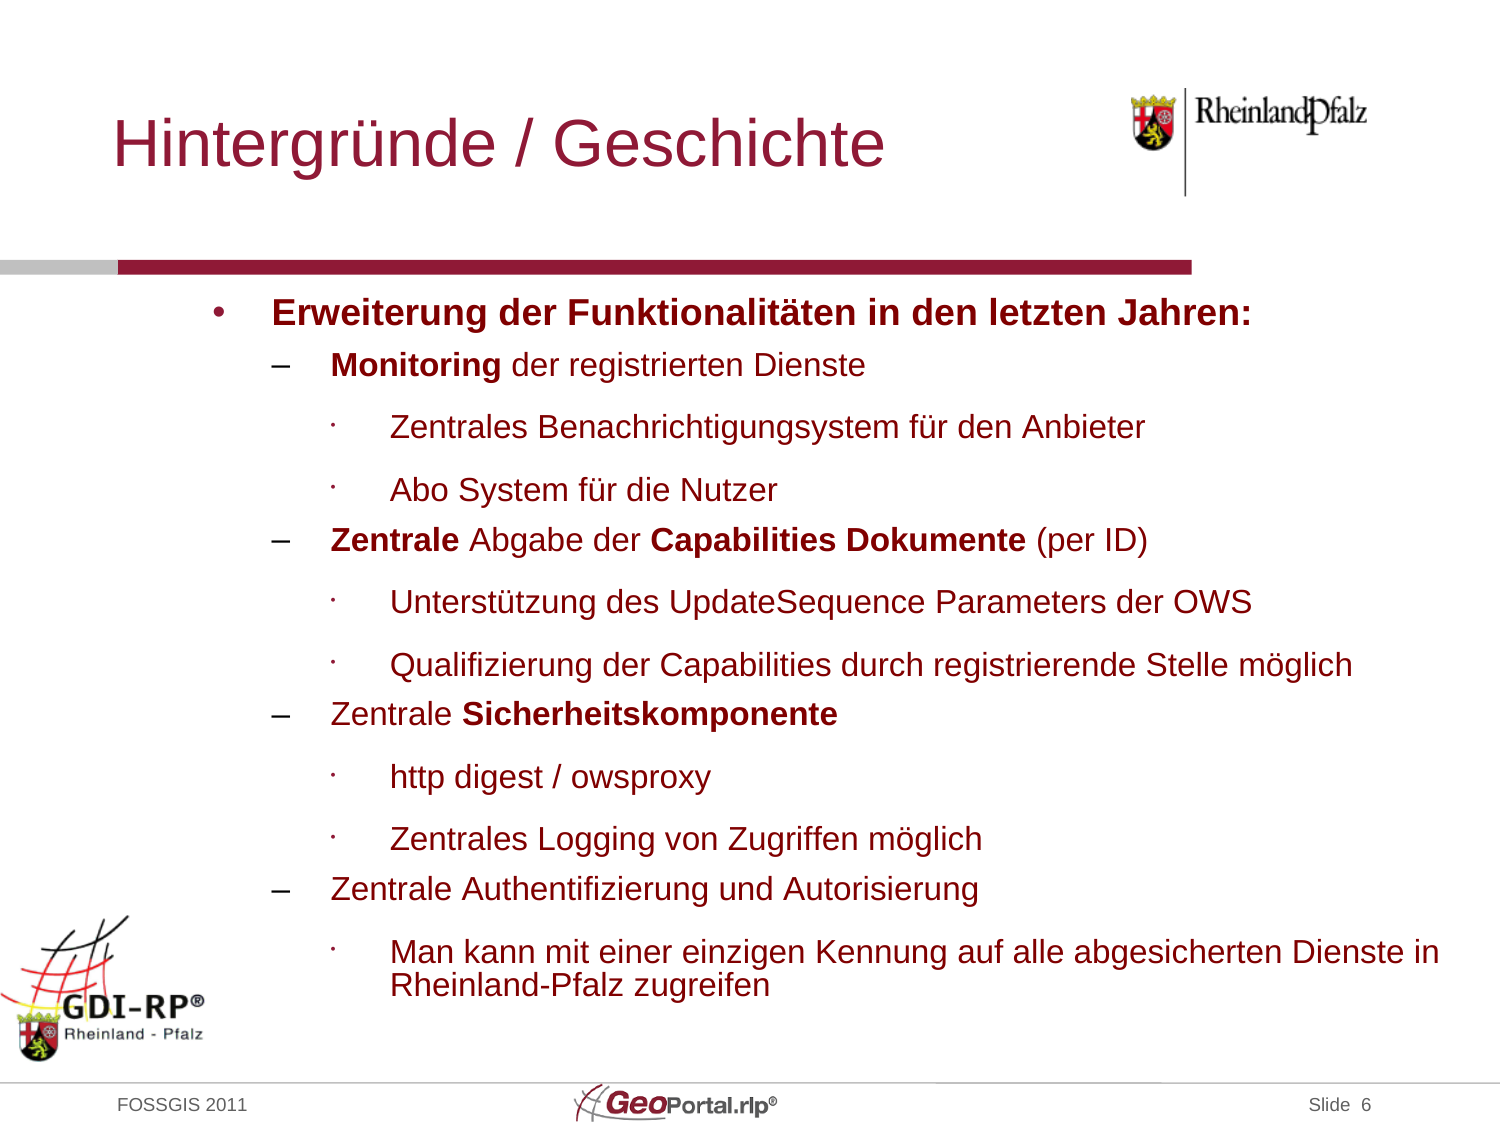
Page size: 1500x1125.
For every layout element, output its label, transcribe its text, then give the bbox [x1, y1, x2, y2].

title Hintergründe / Geschichte [112, 63, 1071, 224]
list Erweiterung der Funktionalitäten in den letzten Jahren: Monitoring der registrierten Dienste Zentrales Benachrichtigungsystem für den Anbieter Abo System für die Nutzer Zentrale Abgabe der Capabilities Dokumente (per ID) Unterstützung des UpdateSequence Parameters der OWS Qualifizierung der Capabilities durch registrierende Stelle möglich Zentrale Sicherheitskomponente http digest / owsproxy Zentrales Logging von Zugriffen möglich Zentrale Authentifizierung und Autorisierung Man kann mit einer einzigen Kennung auf alle abgesicherten Dienste in Rheinland-Pfalz zugreifen [212, 295, 1477, 1125]
picture [0, 915, 207, 1063]
picture [1131, 88, 1447, 198]
